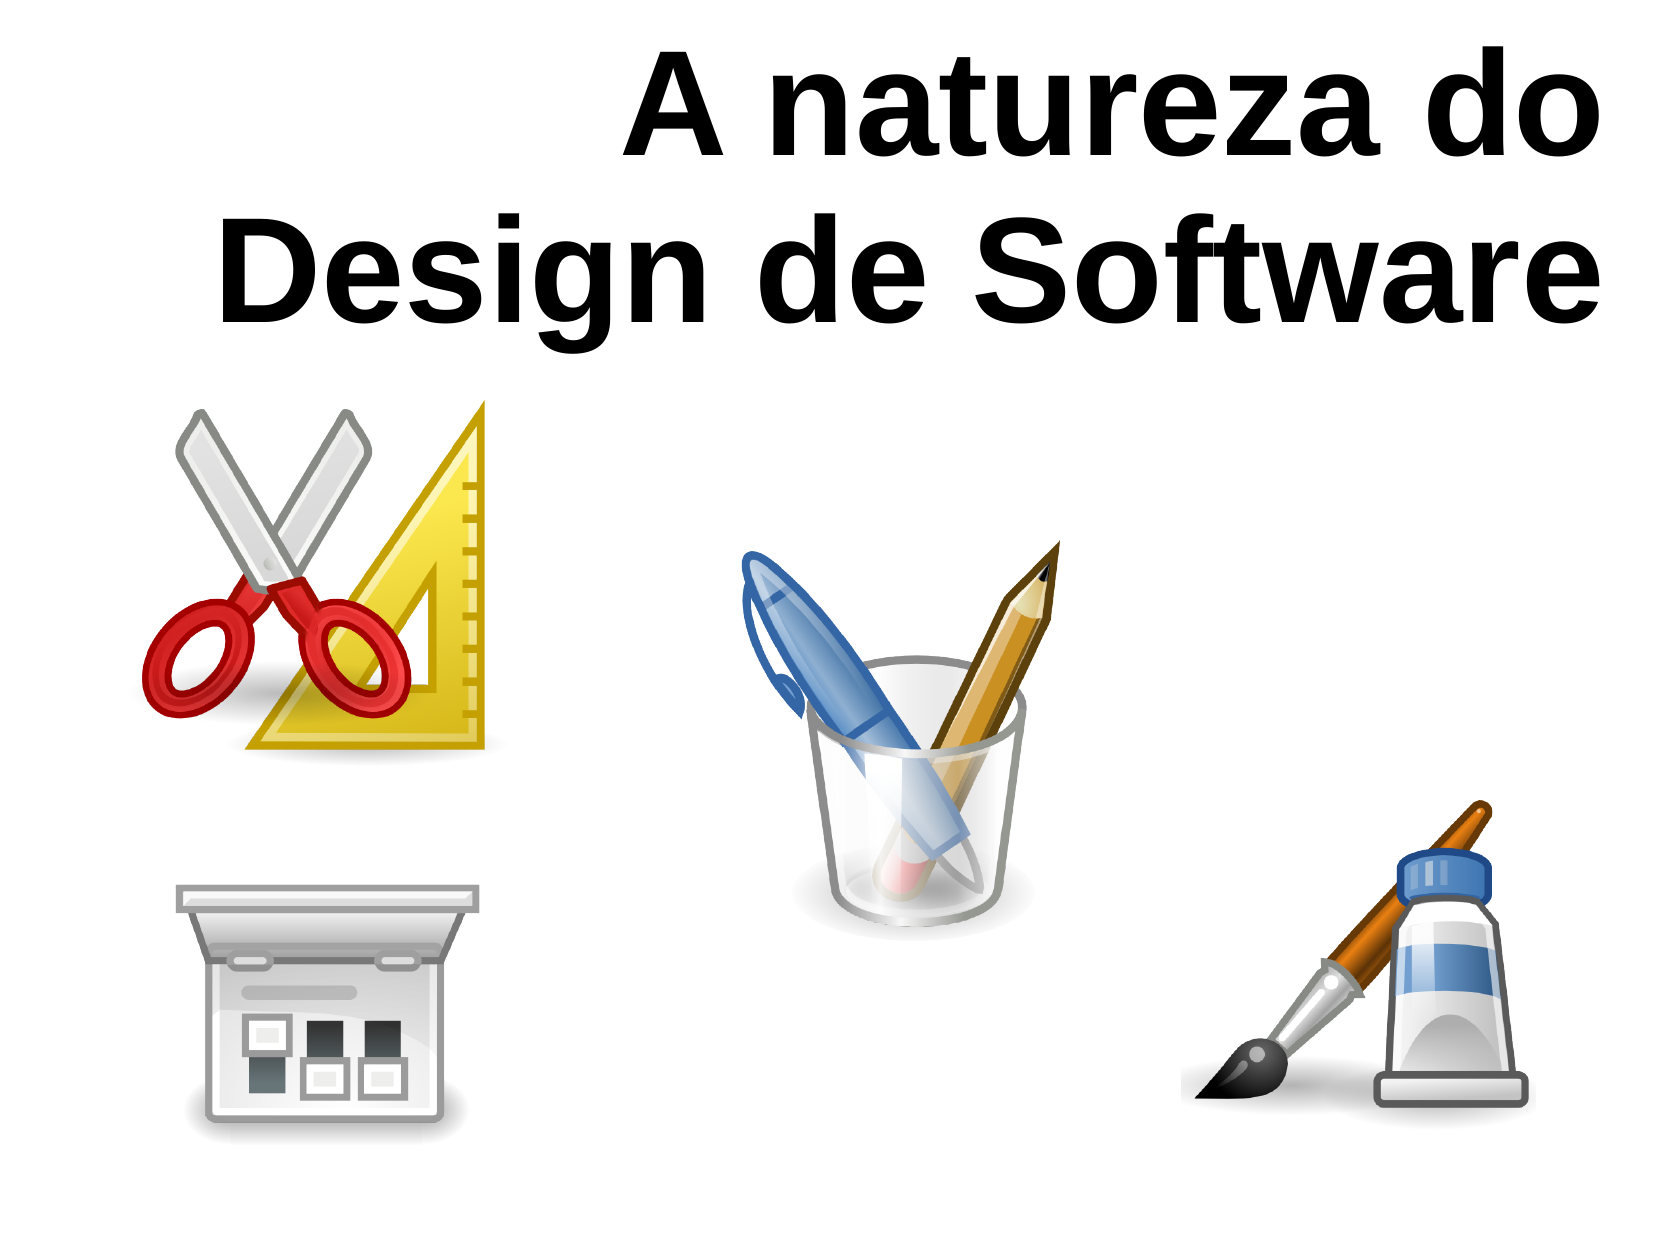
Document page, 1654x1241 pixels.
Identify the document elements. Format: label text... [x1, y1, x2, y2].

title A natureza do Design de Software [118, 19, 1607, 355]
picture [708, 540, 1114, 945]
picture [1181, 797, 1536, 1152]
picture [118, 383, 509, 774]
picture [147, 826, 494, 1173]
